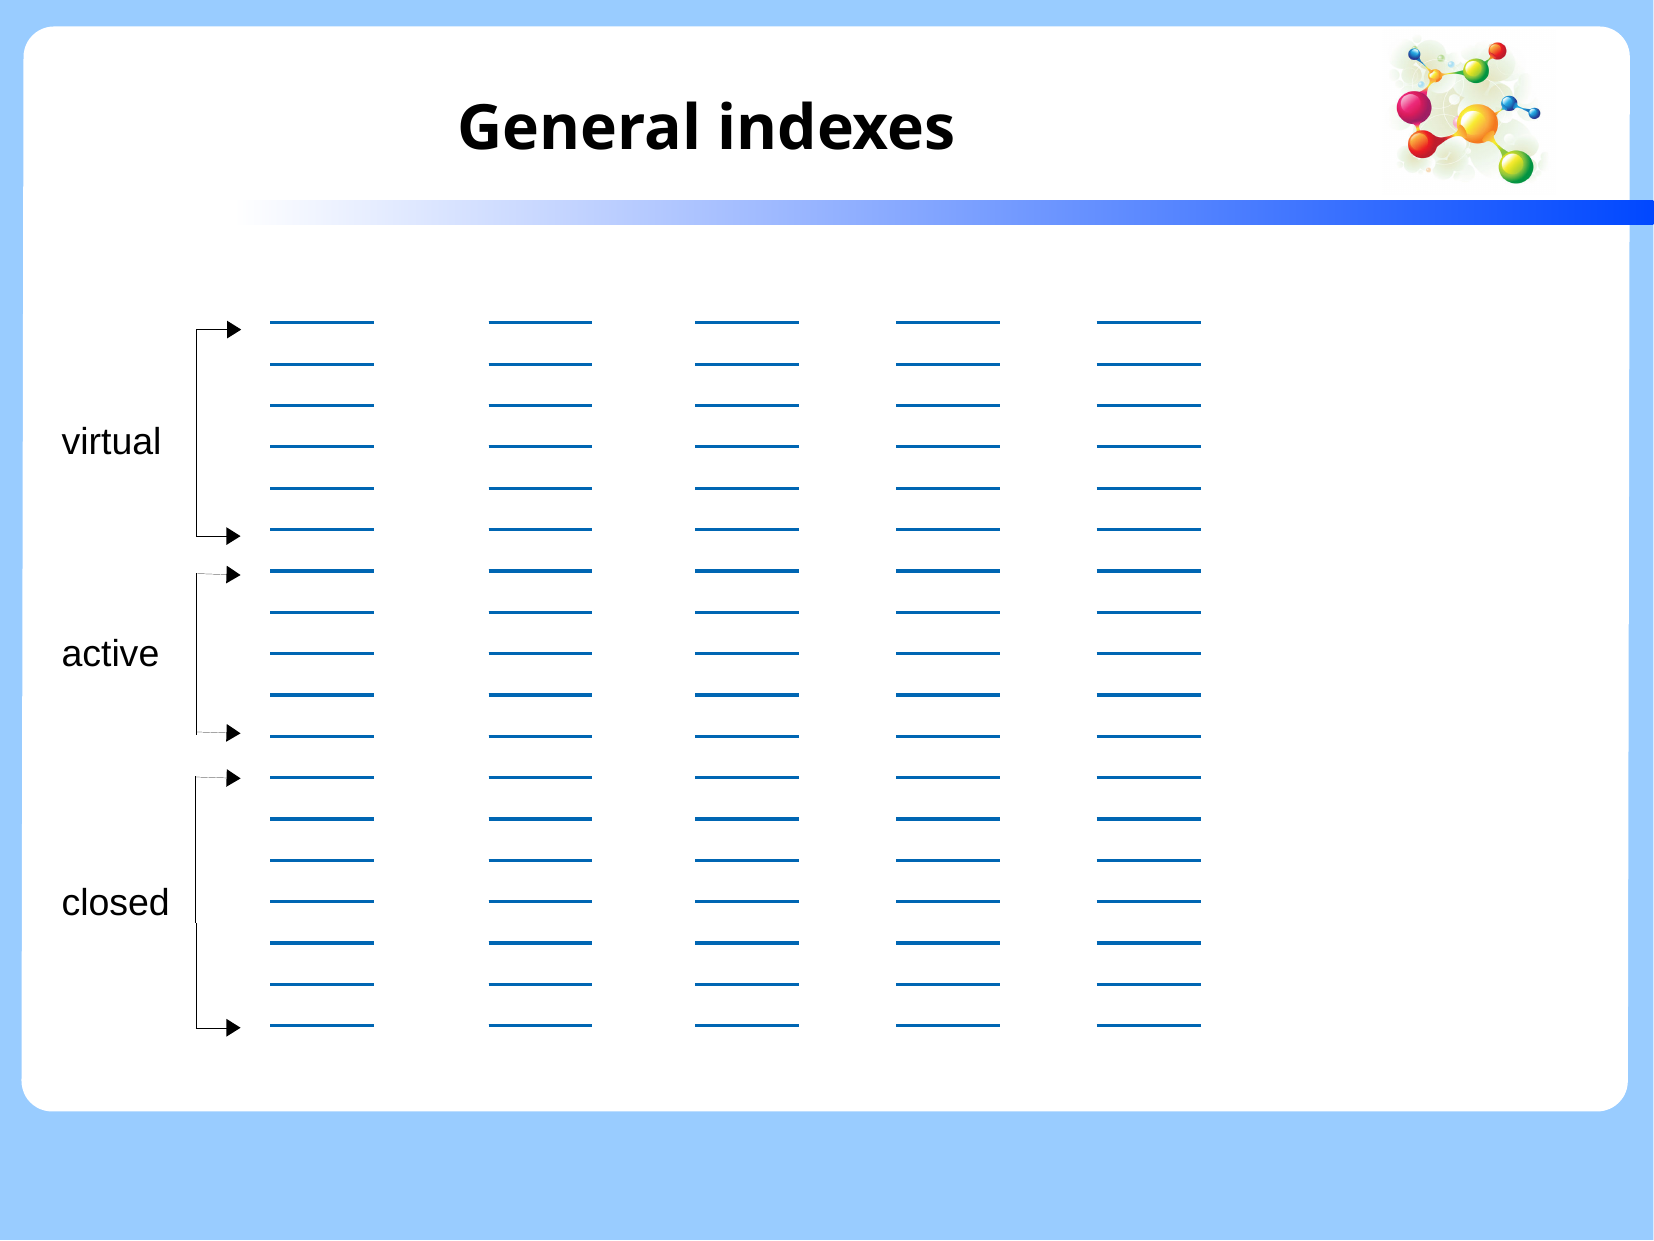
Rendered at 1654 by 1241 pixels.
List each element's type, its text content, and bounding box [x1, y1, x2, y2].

text_box virtual [46, 412, 177, 512]
title General indexes [82, 49, 1332, 201]
picture [1382, 29, 1556, 195]
text_box closed [46, 873, 314, 931]
text_box active [46, 625, 314, 683]
